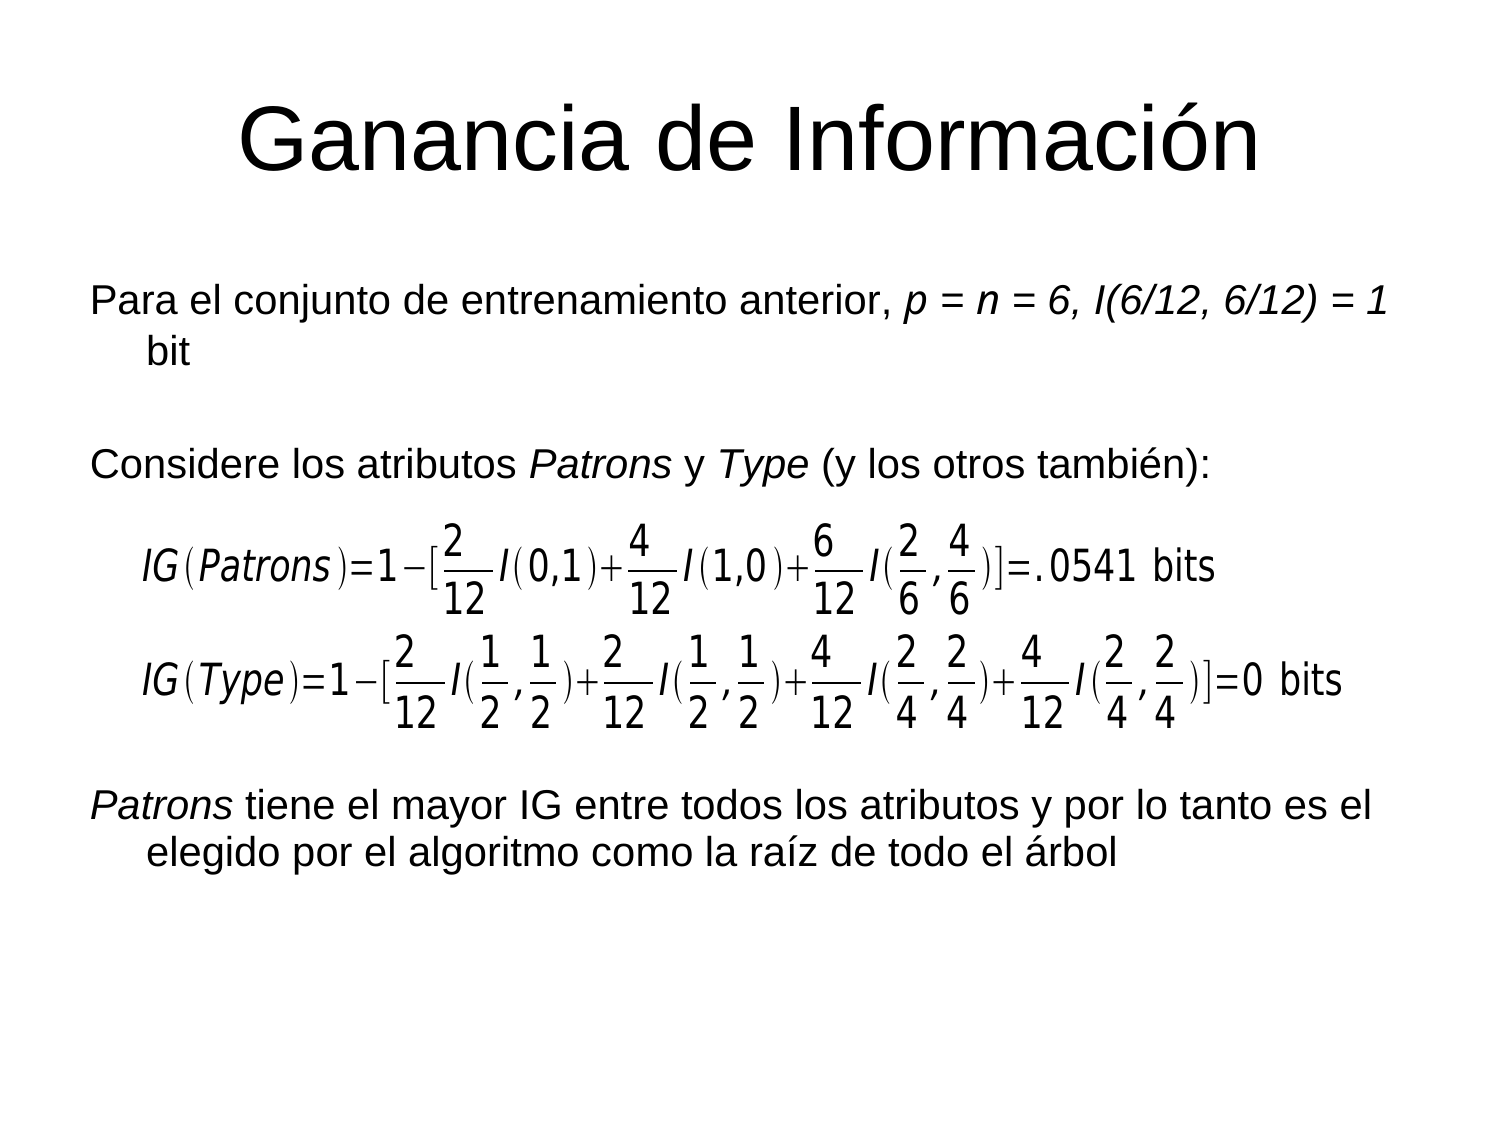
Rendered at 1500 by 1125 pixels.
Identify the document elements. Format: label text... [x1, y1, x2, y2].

chart [133, 514, 1359, 739]
title Ganancia de Información [75, 45, 1426, 233]
list Para el conjunto de entrenamiento anterior, p = n = 6, I(6/12, 6/12) = 1 bit Considere los atributos Patrons y Type (y los otros también): Patrons tiene el mayor IG entre todos los atributos y por lo tanto es el elegido por el algoritmo como la raíz de todo el árbol [75, 262, 1426, 1006]
